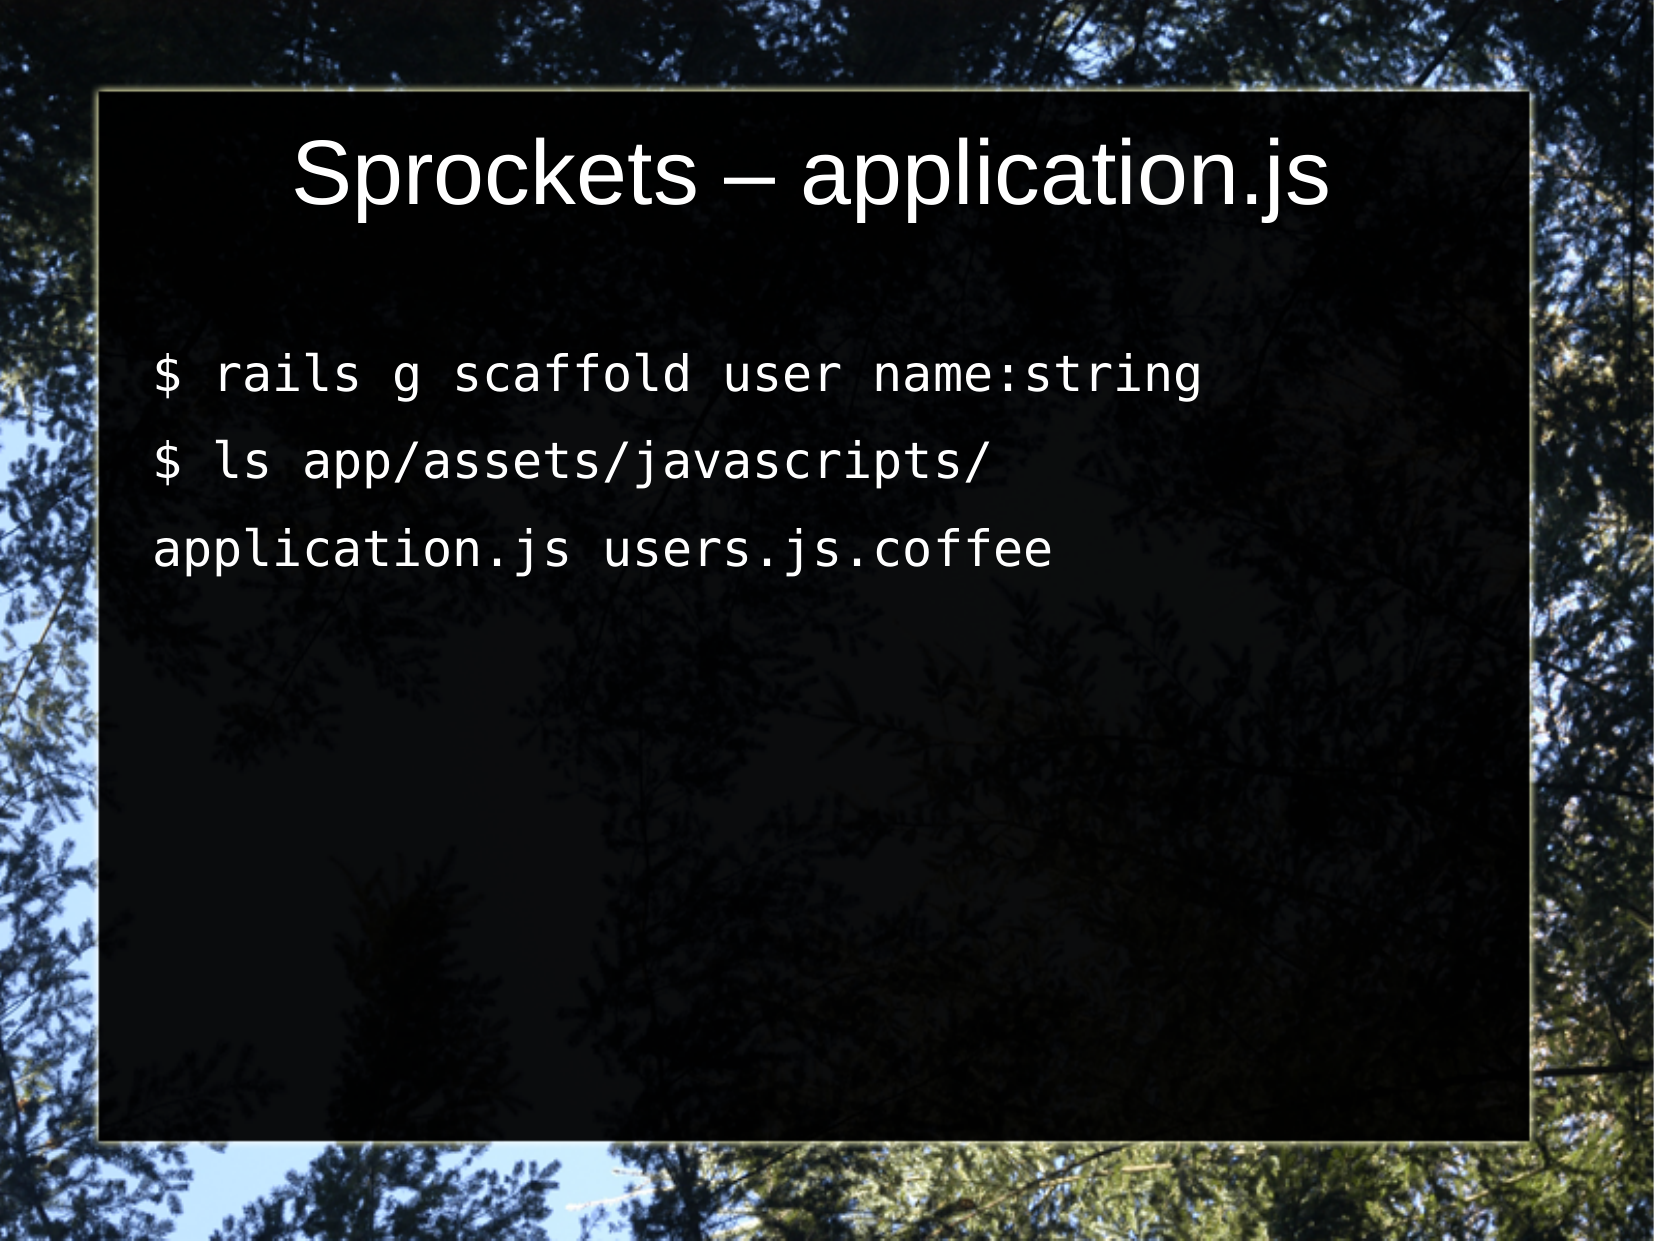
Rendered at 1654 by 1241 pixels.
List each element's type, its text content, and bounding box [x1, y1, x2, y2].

title Sprockets – application.js [88, 88, 1536, 257]
list $ rails g scaffold user name:string $ ls app/assets/javascripts/ application.js users.js.coffee [152, 344, 1534, 1127]
picture [0, 0, 1654, 1241]
